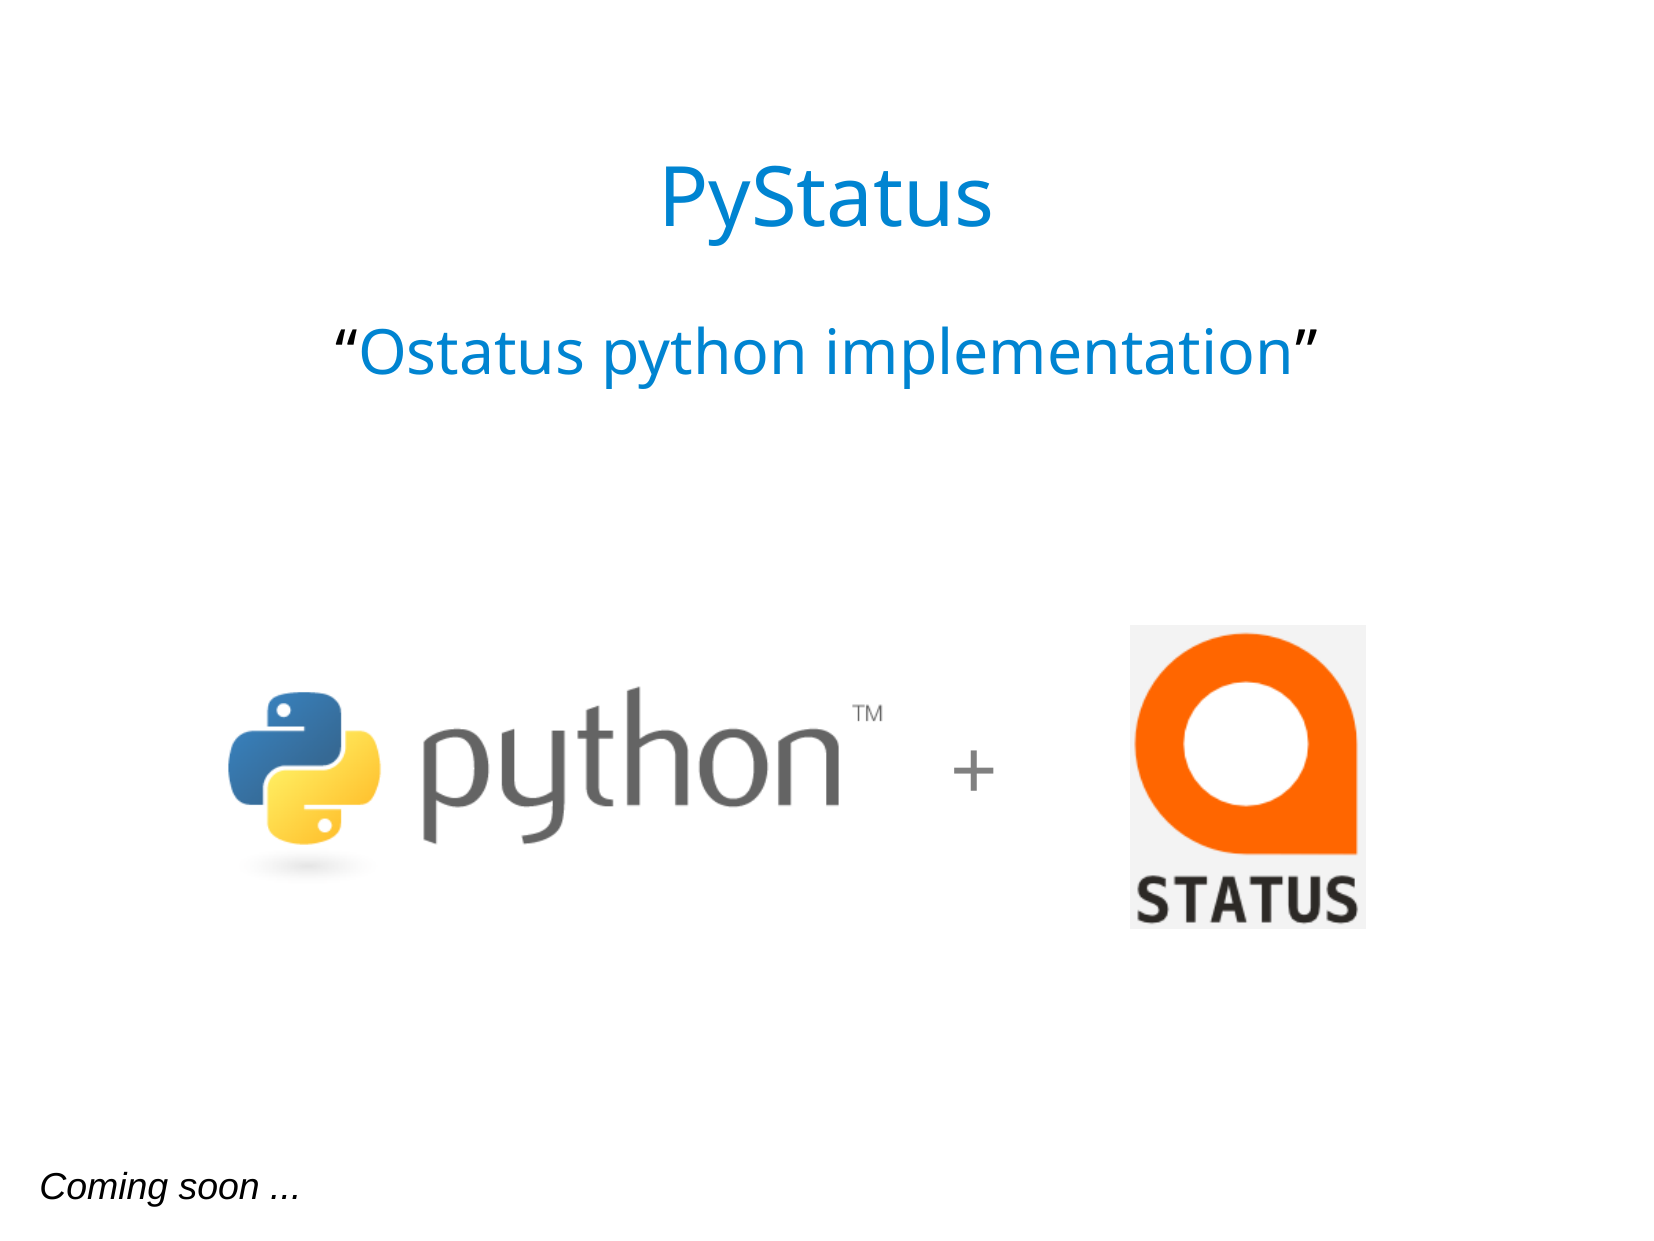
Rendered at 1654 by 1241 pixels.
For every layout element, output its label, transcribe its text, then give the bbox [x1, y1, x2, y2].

text_box Coming soon ... [24, 1158, 1366, 1216]
text_box + [853, 719, 1096, 817]
picture [120, 647, 946, 926]
picture [1130, 625, 1366, 930]
subtitle PyStatus “Ostatus python implementation” [82, 49, 1571, 481]
